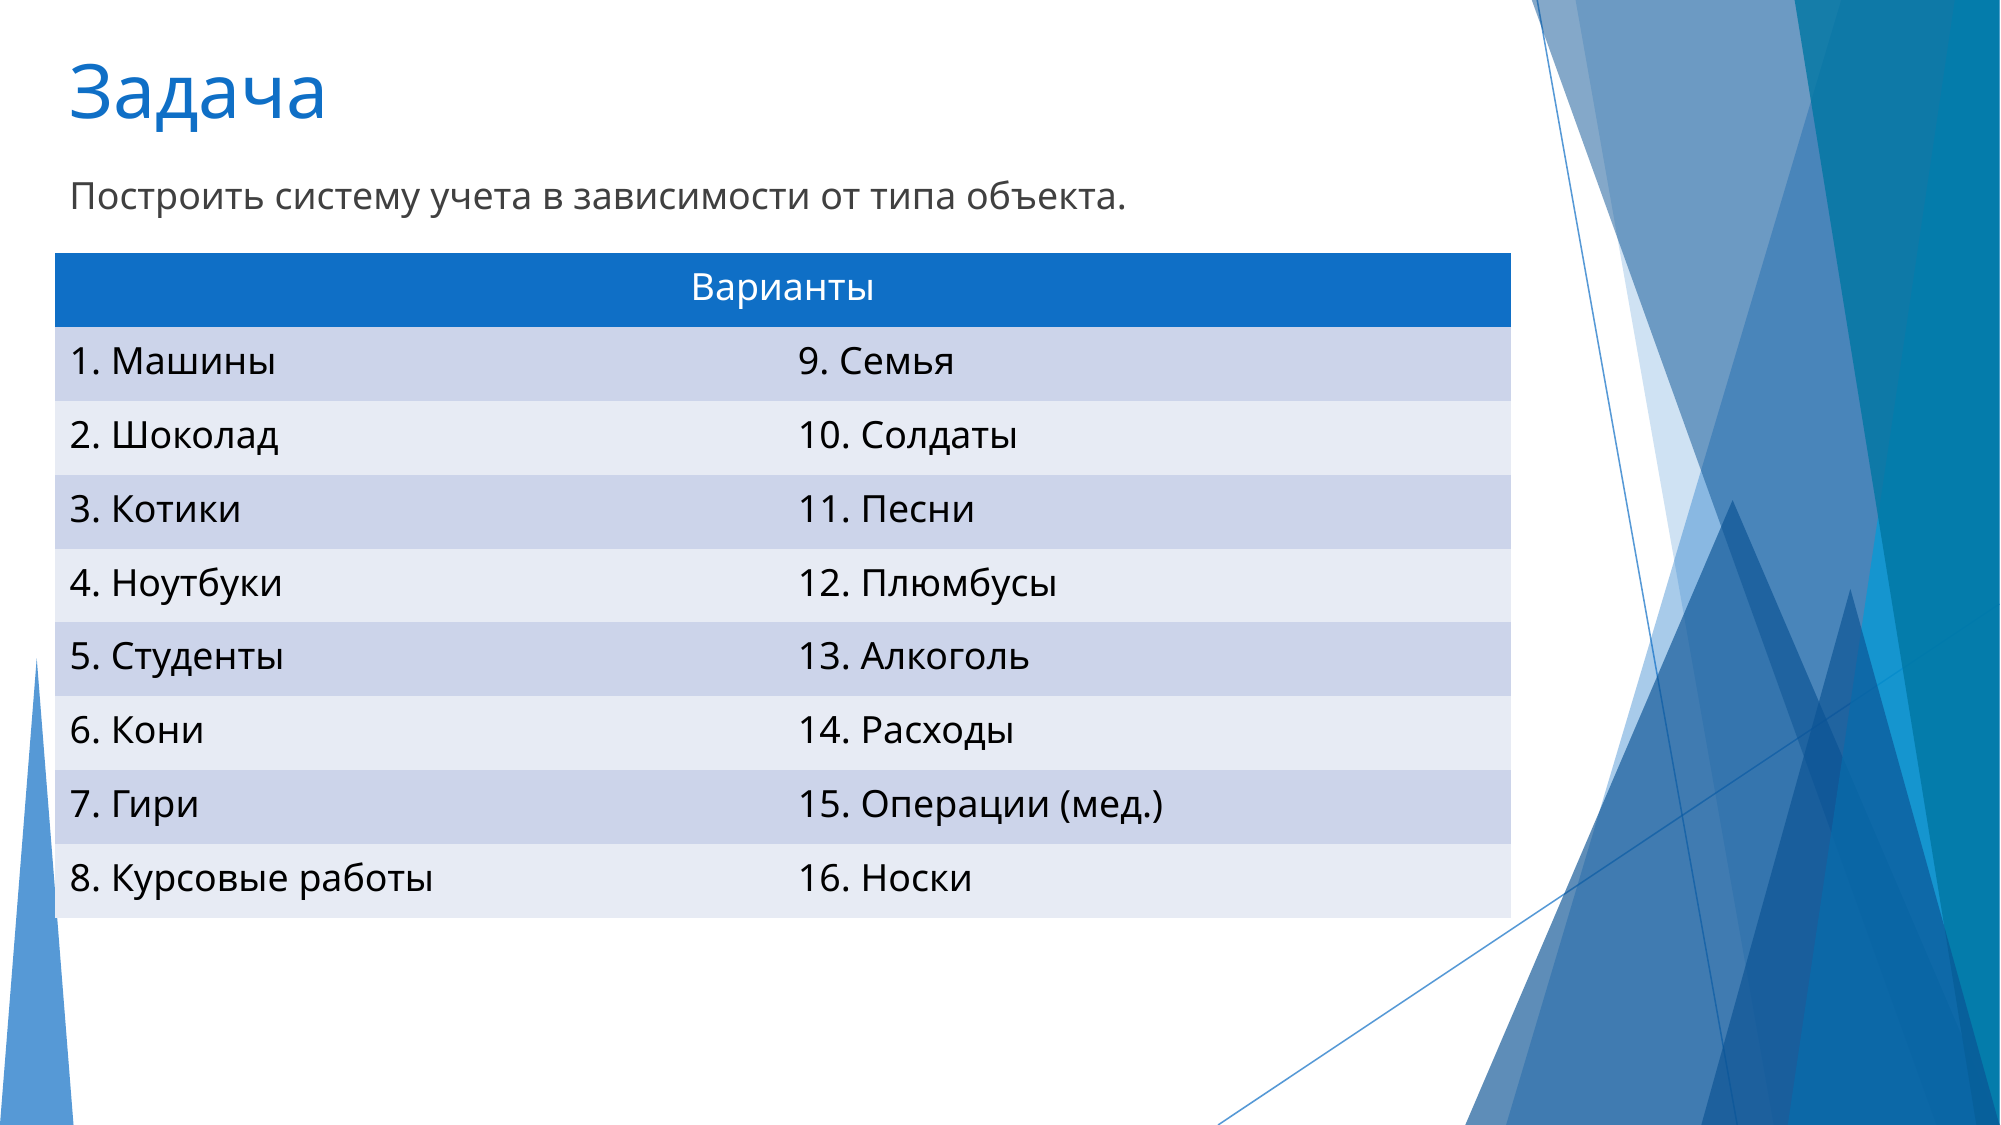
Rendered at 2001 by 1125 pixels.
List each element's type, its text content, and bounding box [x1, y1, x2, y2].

table_cell 3. Котики [55, 475, 783, 549]
table_cell 7. Гири [55, 770, 783, 844]
table_cell 8. Курсовые работы [55, 844, 783, 918]
table_cell 6. Кони [55, 696, 783, 770]
table_cell 2. Шоколад [55, 401, 783, 475]
table_cell 4. Ноутбуки [55, 549, 783, 622]
table_cell 1. Машины [55, 327, 783, 401]
title Задача [54, 36, 1465, 164]
table_cell 10. Солдаты [783, 401, 1511, 475]
table_cell 11. Песни [783, 475, 1511, 549]
list Построить систему учета в зависимости от типа объекта. [54, 164, 1595, 254]
table_cell 15. Операции (мед.) [783, 770, 1511, 844]
table_cell 13. Алкоголь [783, 622, 1511, 696]
table_cell 16. Носки [783, 844, 1511, 918]
table_cell 14. Расходы [783, 696, 1511, 770]
table_cell 9. Семья [783, 327, 1511, 401]
table_cell 12. Плюмбусы [783, 549, 1511, 622]
table_header Варианты [55, 253, 1511, 327]
table_cell 5. Студенты [55, 622, 783, 696]
